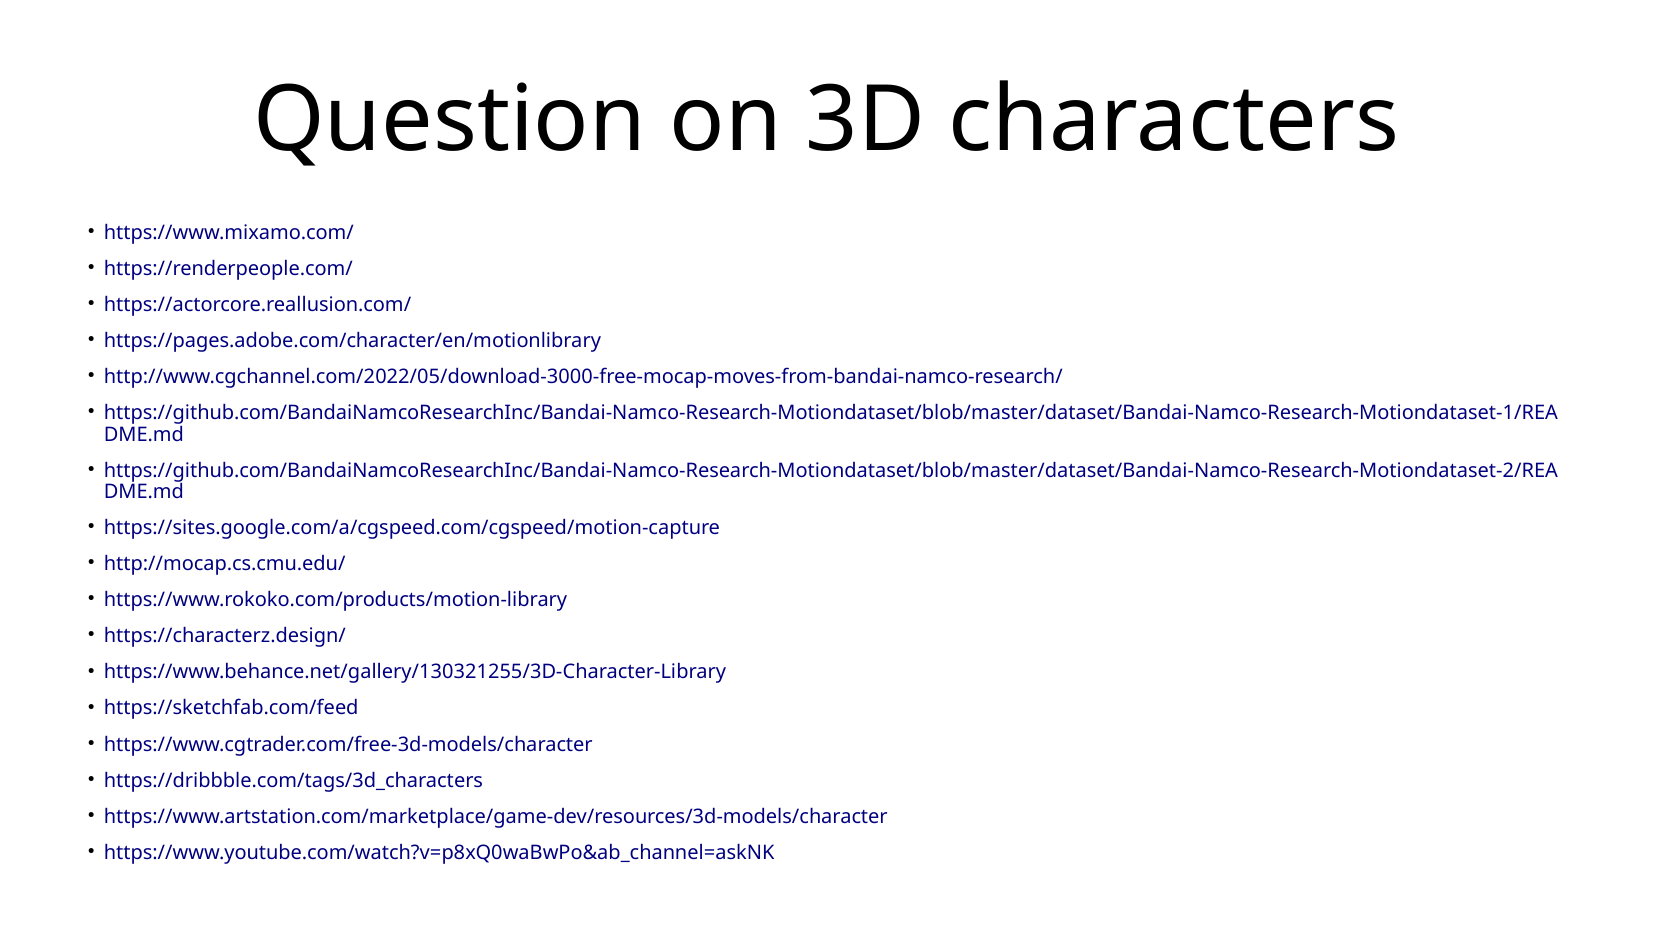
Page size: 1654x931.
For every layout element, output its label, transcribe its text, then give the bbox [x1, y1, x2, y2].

list https://www.mixamo.com/ https://renderpeople.com/ https://actorcore.reallusion.com/ https://pages.adobe.com/character/en/motionlibrary http://www.cgchannel.com/2022/05/download-3000-free-mocap-moves-from-bandai-namco-research/ https://github.com/BandaiNamcoResearchInc/Bandai-Namco-Research-Motiondataset/blob/master/dataset/Bandai-Namco-Research-Motiondataset-1/README.md https://github.com/BandaiNamcoResearchInc/Bandai-Namco-Research-Motiondataset/blob/master/dataset/Bandai-Namco-Research-Motiondataset-2/README.md https://sites.google.com/a/cgspeed.com/cgspeed/motion-capture http://mocap.cs.cmu.edu/ https://www.rokoko.com/products/motion-library https://characterz.design/ https://www.behance.net/gallery/130321255/3D-Character-Library https://sketchfab.com/feed https://www.cgtrader.com/free-3d-models/character https://dribbble.com/tags/3d_characters https://www.artstation.com/marketplace/game-dev/resources/3d-models/character https://www.youtube.com/watch?v=p8xQ0waBwPo&ab_channel=askNK [82, 217, 1571, 841]
title Question on 3D characters [82, 37, 1571, 193]
